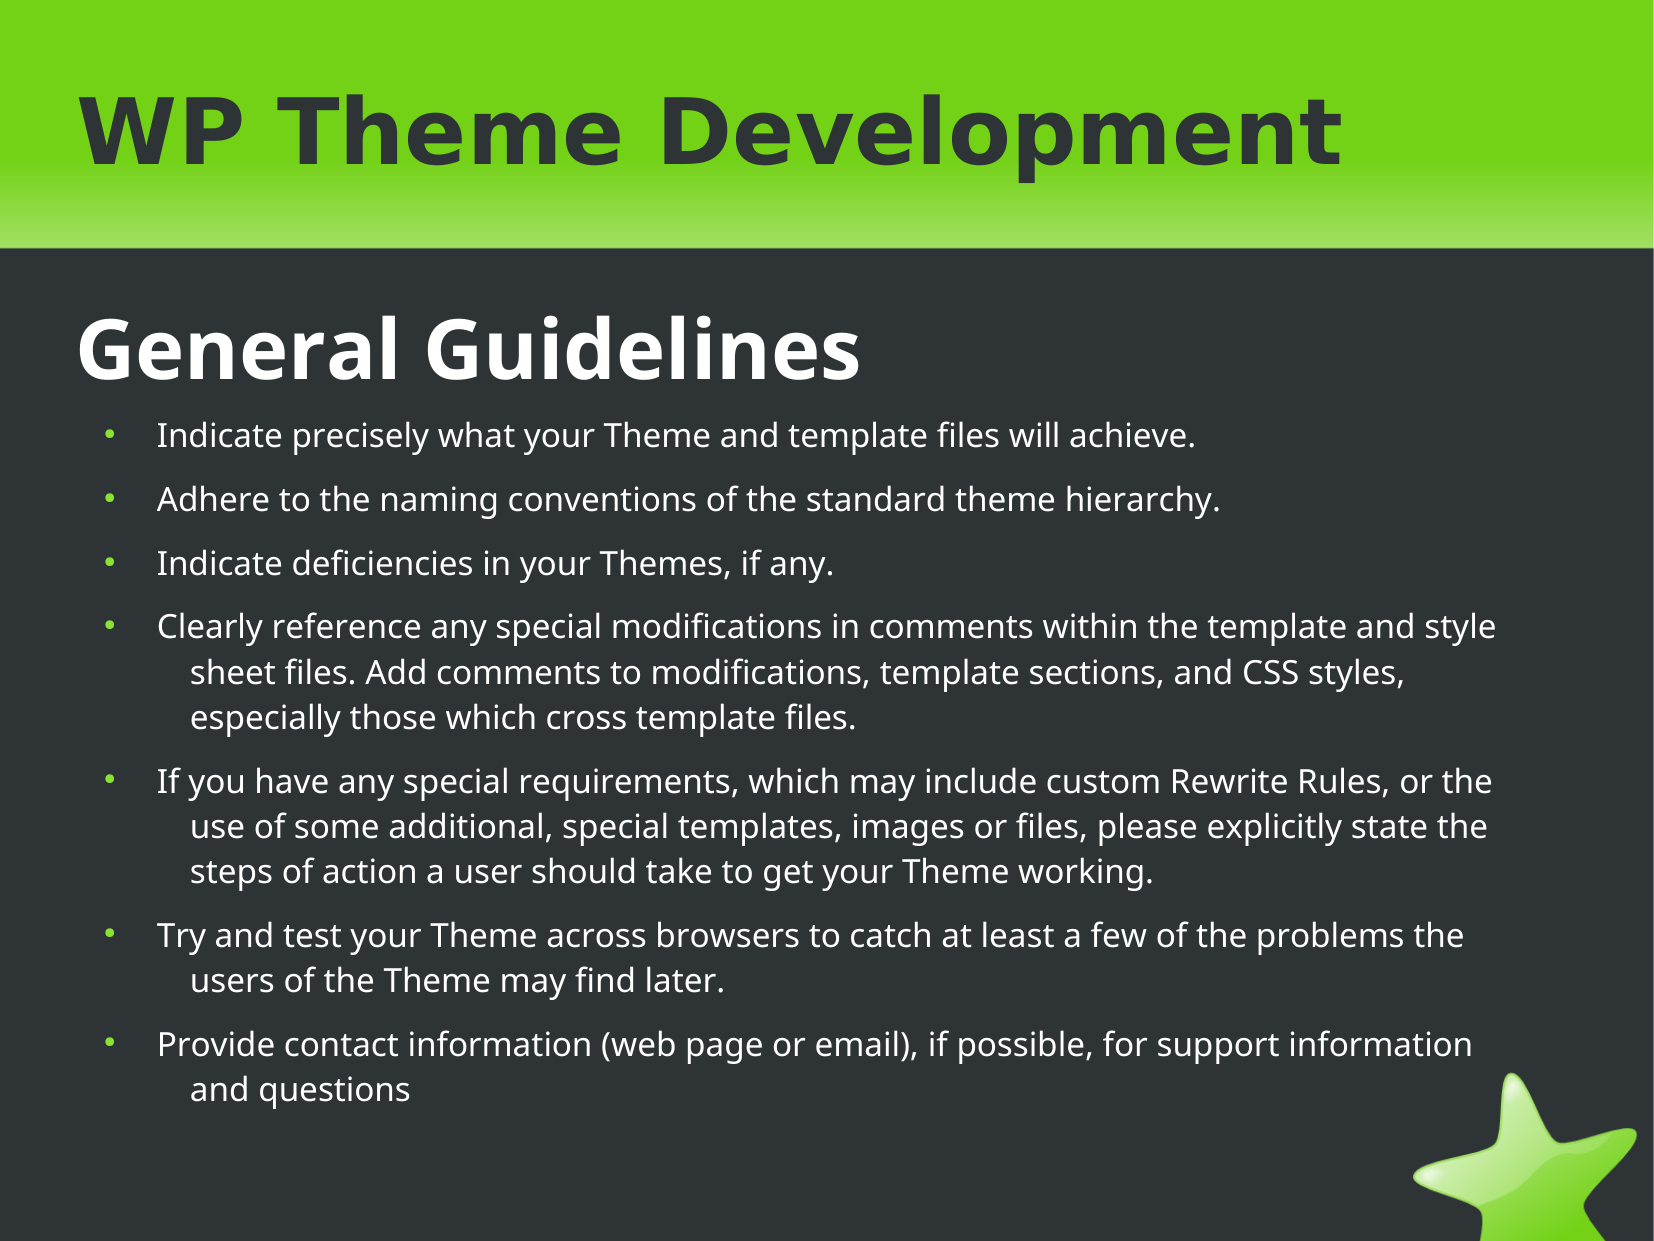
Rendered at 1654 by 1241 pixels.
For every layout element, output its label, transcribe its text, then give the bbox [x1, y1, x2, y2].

list General Guidelines [75, 290, 1572, 413]
title WP Theme Development [76, 29, 1565, 237]
list Indicate precisely what your Theme and template files will achieve. Adhere to the naming conventions of the standard theme hierarchy. Indicate deficiencies in your Themes, if any. Clearly reference any special modifications in comments within the template and style sheet files. Add comments to modifications, template sections, and CSS styles, especially those which cross template files. If you have any special requirements, which may include custom Rewrite Rules, or the use of some additional, special templates, images or files, please explicitly state the steps of action a user should take to get your Theme working. Try and test your Theme across browsers to catch at least a few of the problems the users of the Theme may find later. Provide contact information (web page or email), if possible, for support information and questions [75, 413, 1530, 1126]
picture [0, 0, 1654, 1241]
